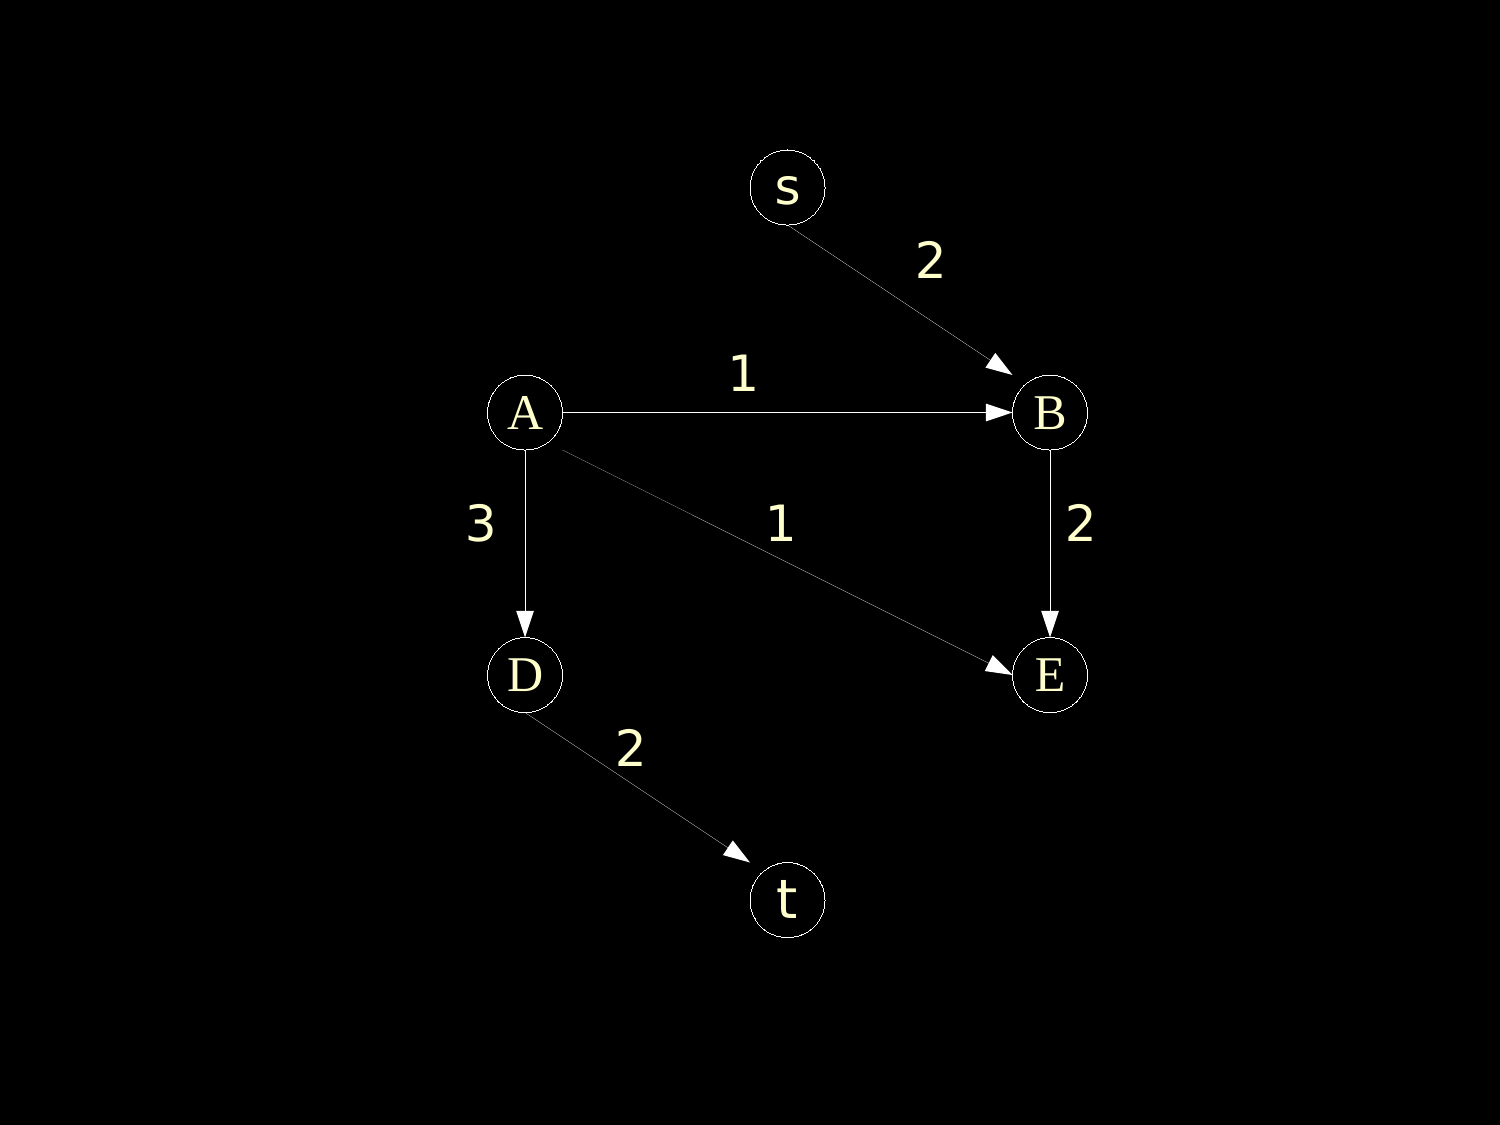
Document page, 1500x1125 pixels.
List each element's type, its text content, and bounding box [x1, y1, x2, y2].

text_box s [750, 149, 826, 226]
text_box t [750, 862, 826, 938]
text_box 1 [712, 337, 788, 413]
text_box B [1012, 375, 1088, 451]
text_box 3 [450, 487, 526, 563]
text_box 2 [600, 712, 676, 788]
text_box A [487, 375, 563, 451]
text_box 1 [750, 487, 826, 563]
text_box 2 [1050, 487, 1126, 563]
text_box 2 [900, 224, 976, 300]
text_box E [1012, 637, 1088, 713]
text_box D [487, 637, 563, 713]
